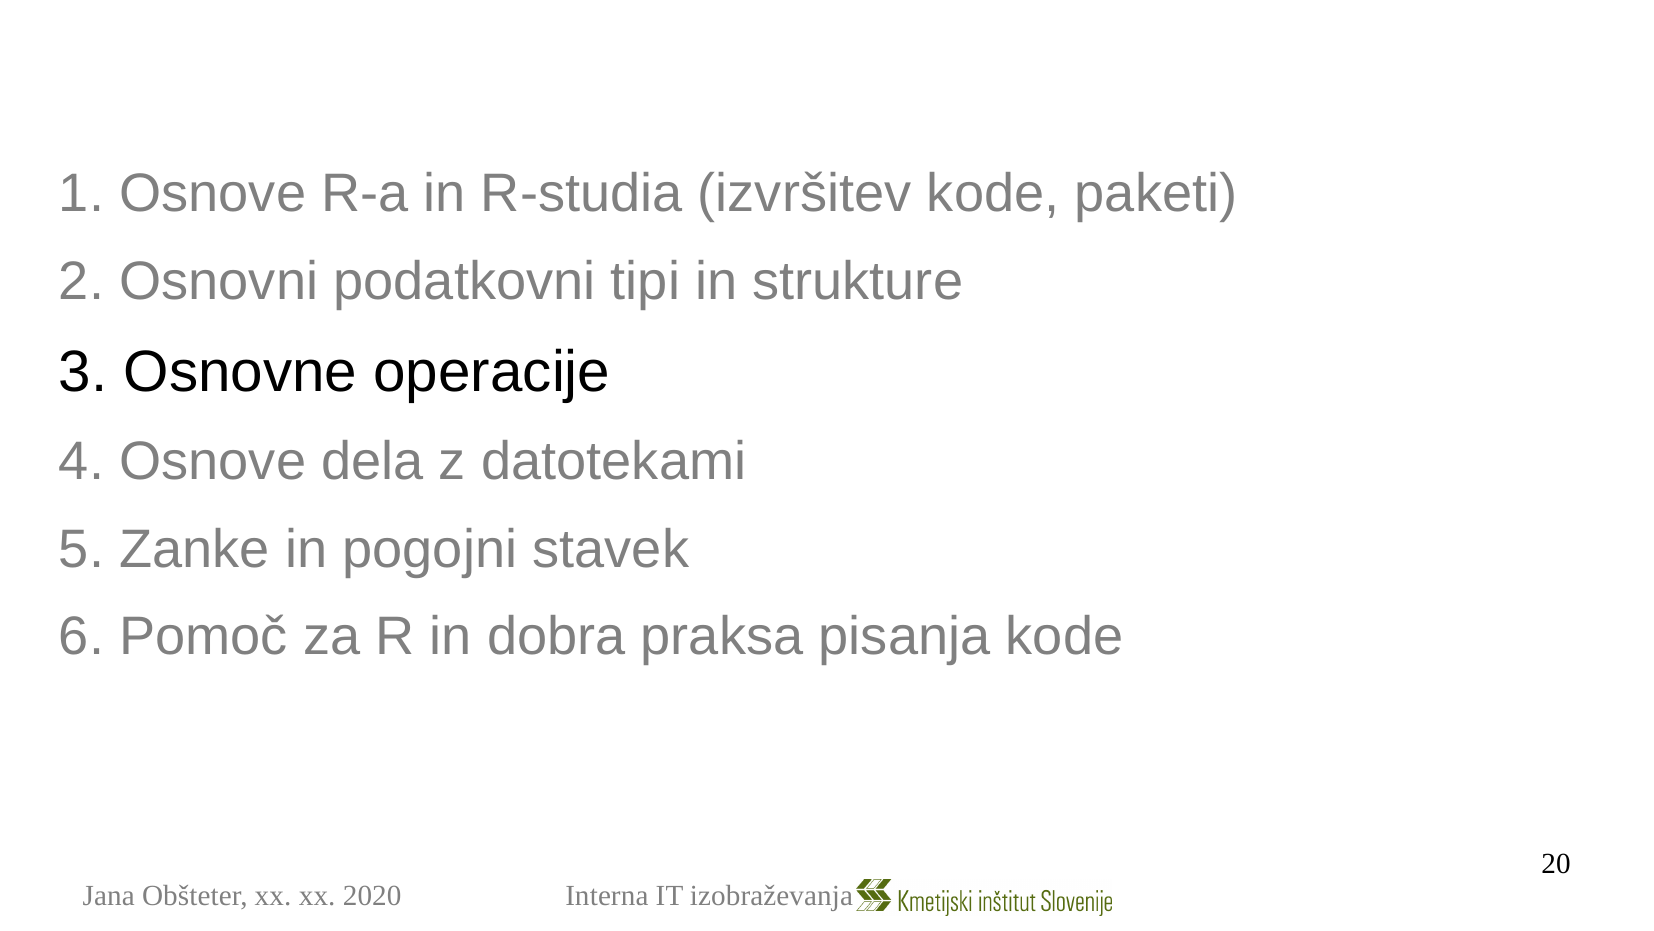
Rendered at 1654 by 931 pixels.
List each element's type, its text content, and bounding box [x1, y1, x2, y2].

picture [856, 879, 1112, 916]
list 1. Osnove R-a in R-studia (izvršitev kode, paketi) 2. Osnovni podatkovni tipi in strukture 3. Osnovne operacije 4. Osnove dela z datotekami 5. Zanke in pogojni stavek 6. Pomoč za R in dobra praksa pisanja kode [59, 153, 1619, 815]
